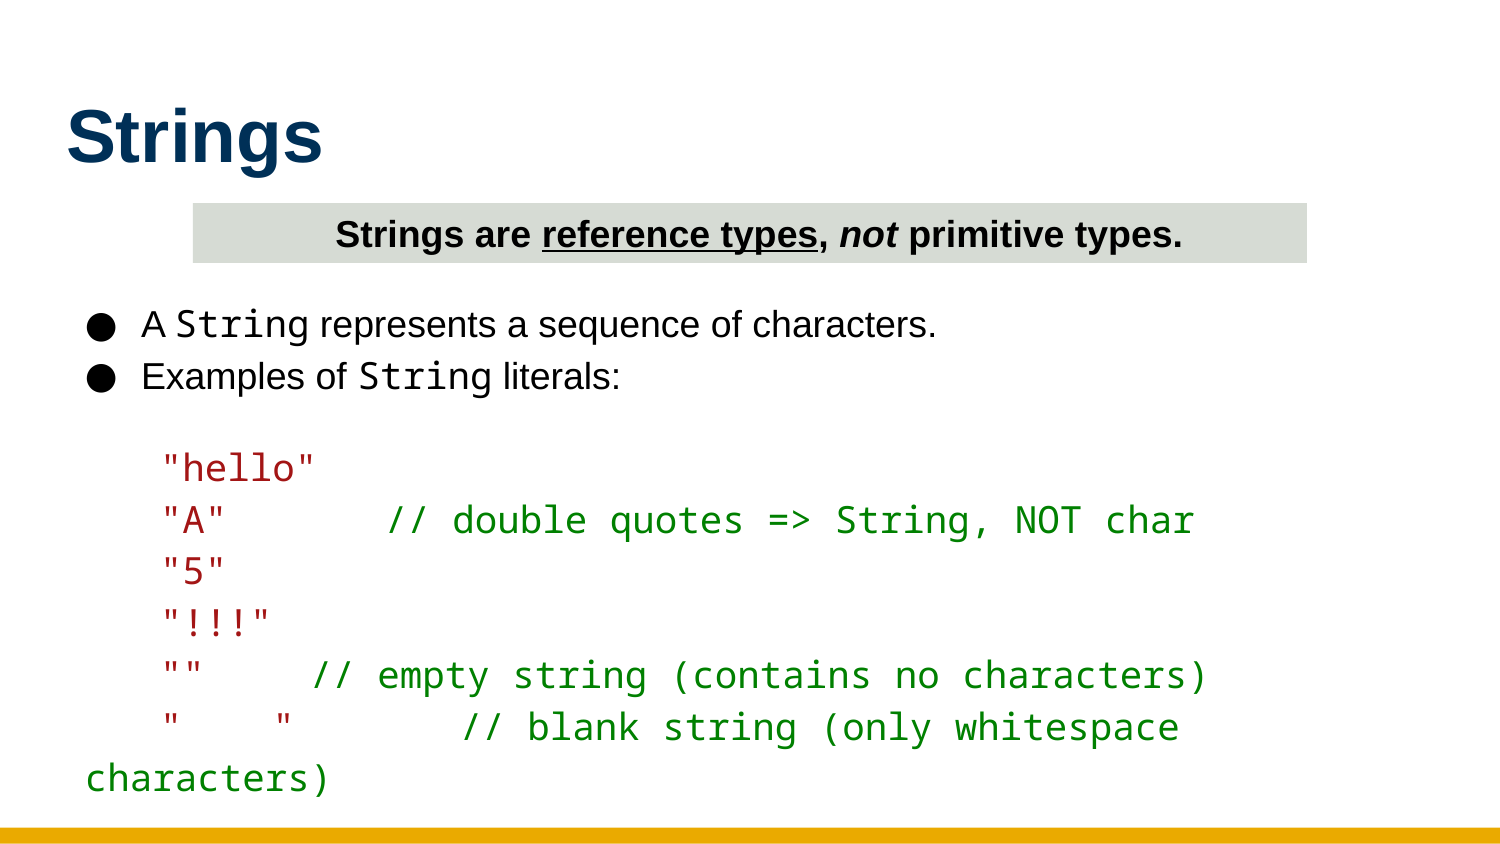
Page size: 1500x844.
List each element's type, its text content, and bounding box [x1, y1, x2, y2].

text_box Strings are reference types, not primitive types. [192, 203, 1307, 263]
list A String represents a sequence of characters. Examples of String literals: "hello" "A" // double quotes => String, NOT char "5" "!!!" "" // empty string (contains no characters) " " // blank string (only whitespace characters) [51, 278, 1449, 760]
text_box Strings [51, 72, 1449, 189]
